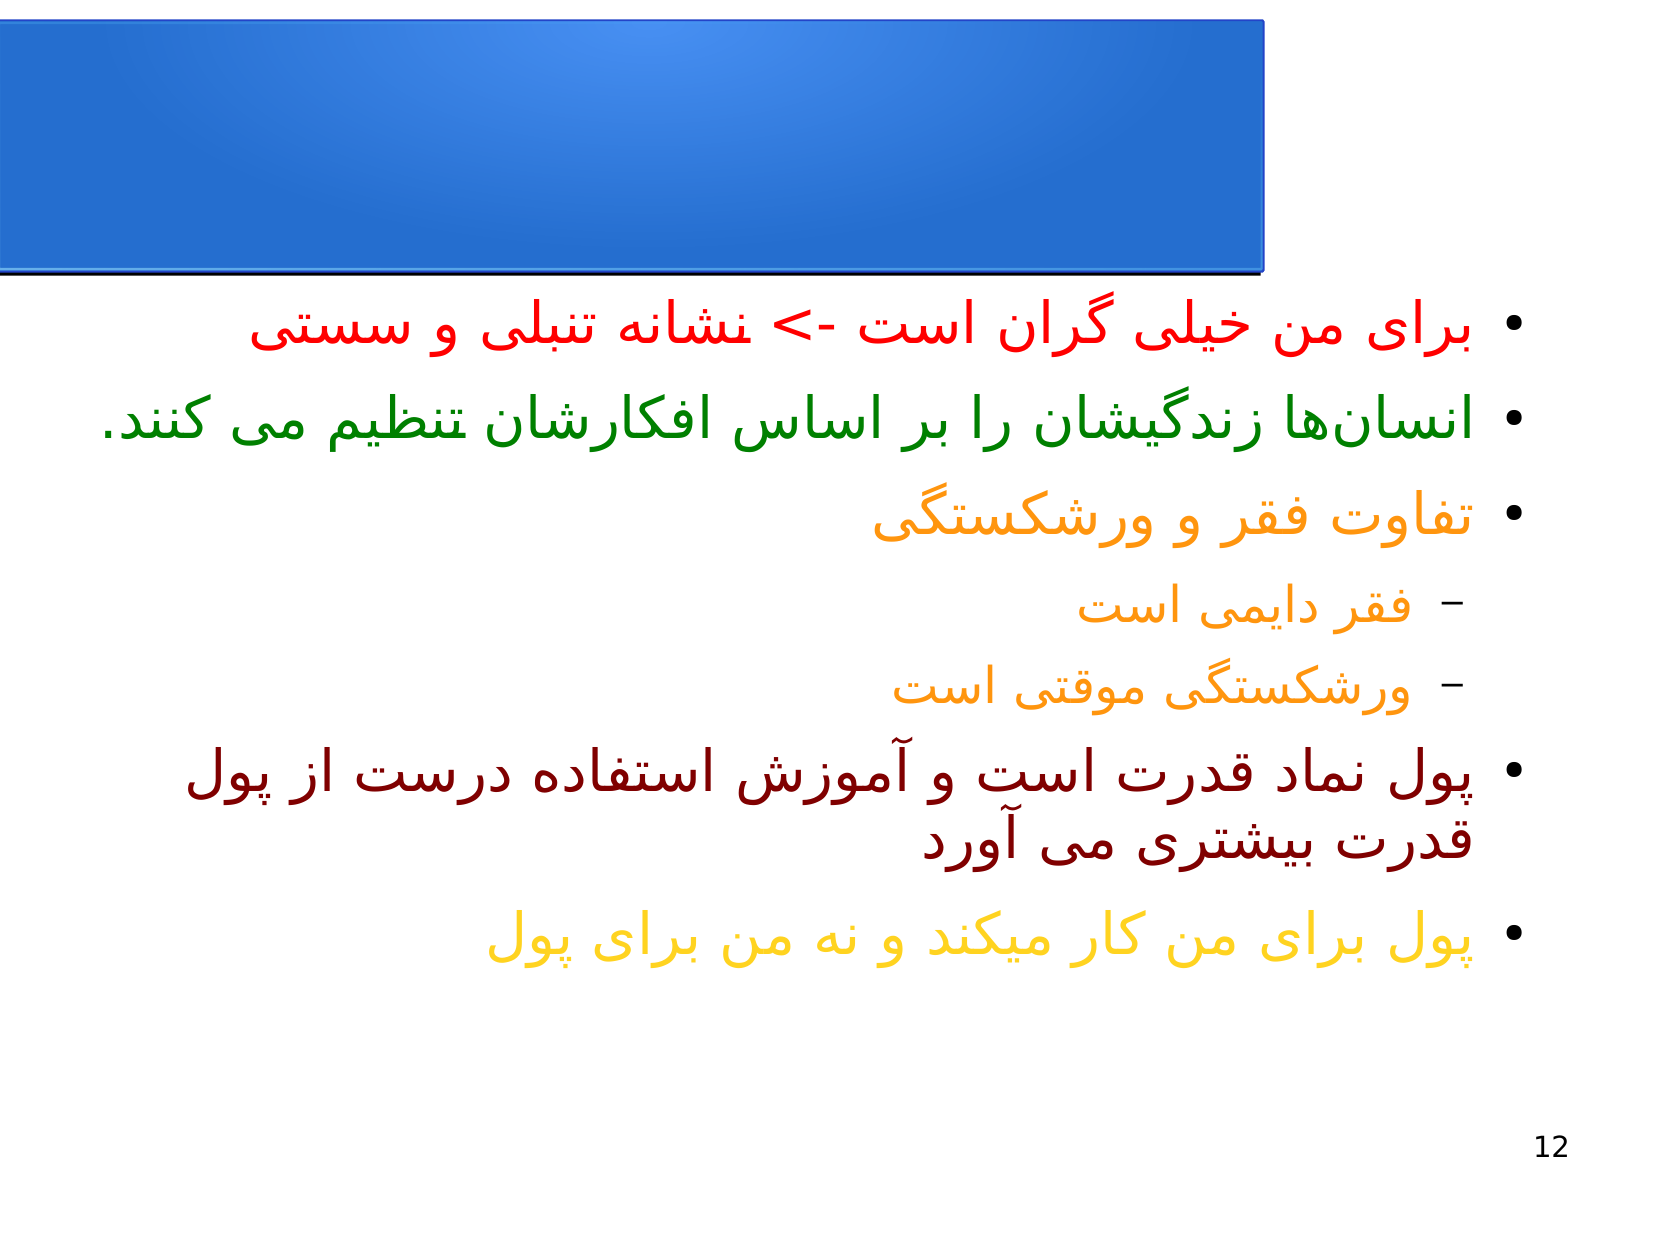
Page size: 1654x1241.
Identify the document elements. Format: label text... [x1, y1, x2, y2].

list برای من خیلی گران است -> نشانه تنبلی و سستی انسان‌ها زندگیشان را بر اساس افکارشان تنظیم می کنند. تفاوت فقر و ورشکستگی فقر دایمی است ورشکستگی موقتی است پول نماد قدرت است و آموزش استفاده درست از پول قدرت بیشتری می آورد پول برای من کار میکند و نه من برای پول [82, 290, 1538, 1010]
